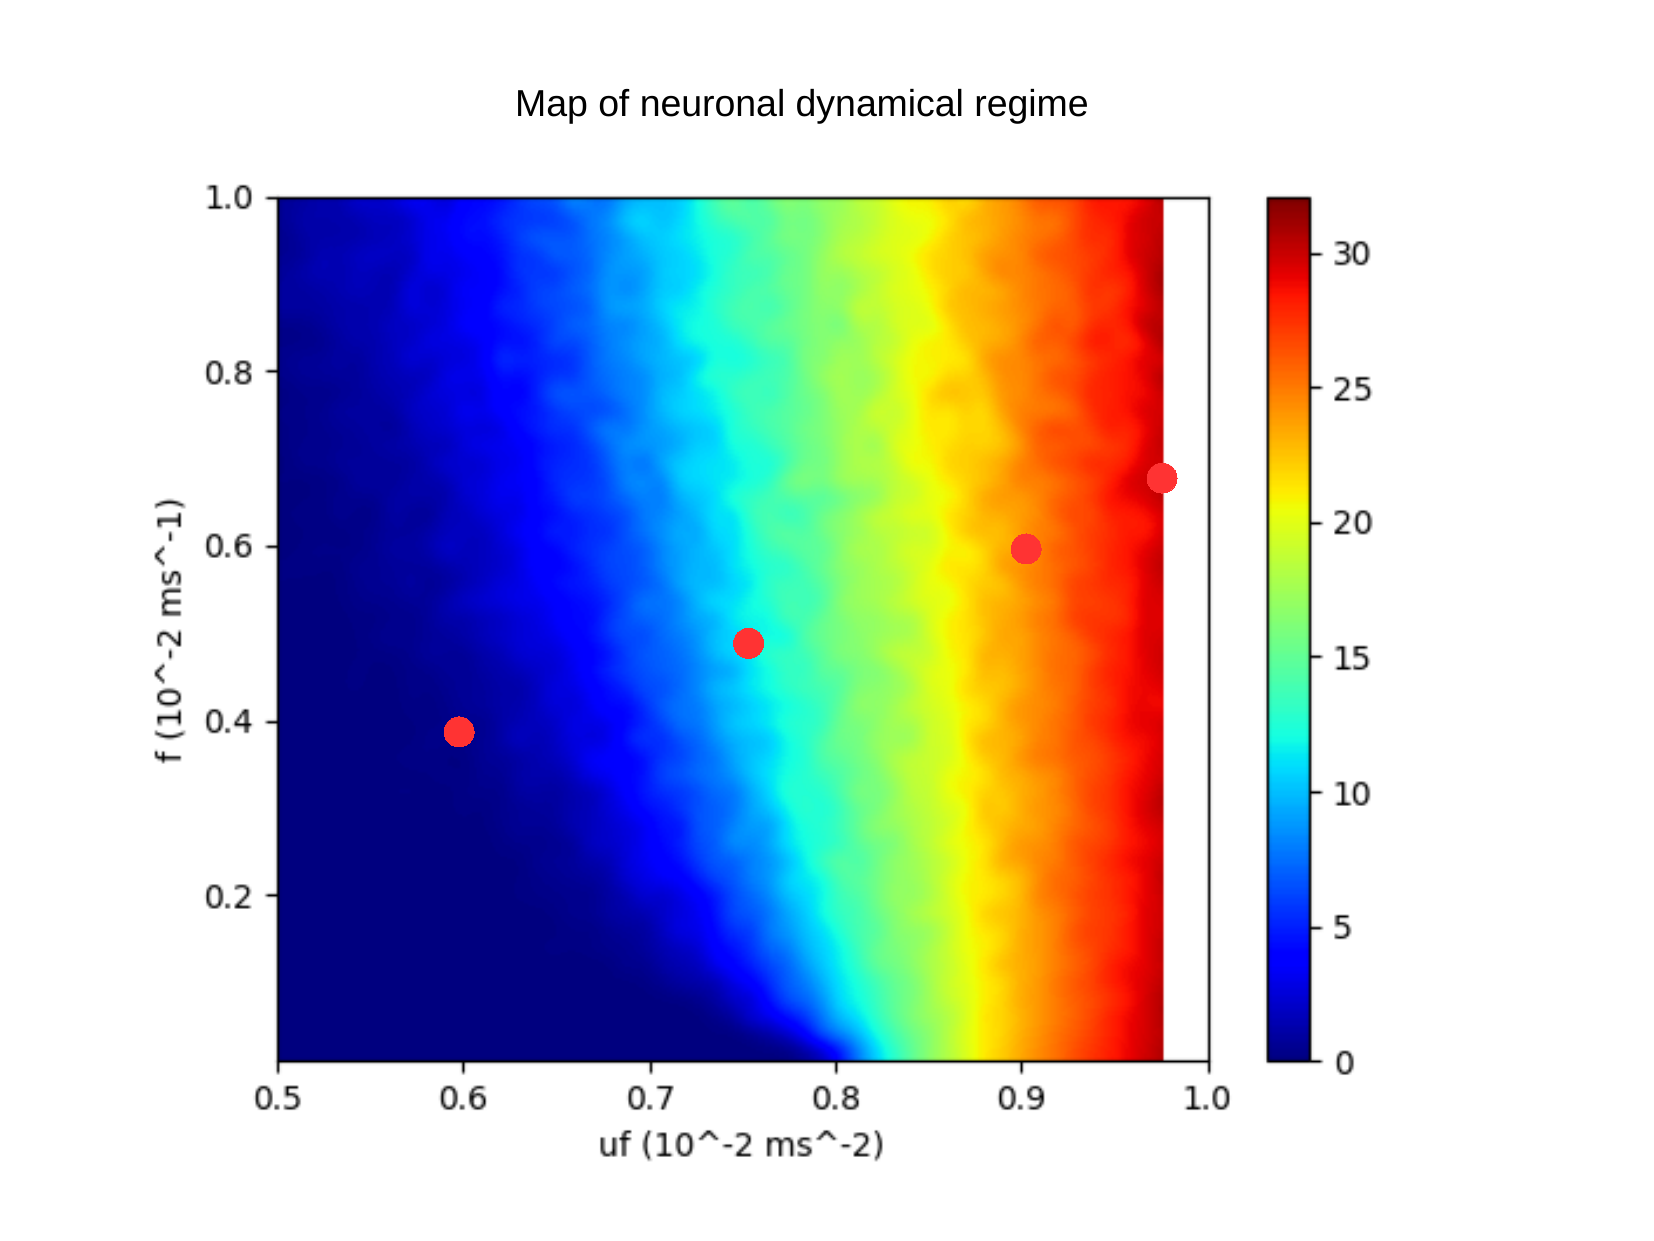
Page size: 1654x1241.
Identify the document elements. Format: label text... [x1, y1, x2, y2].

text_box [444, 716, 475, 747]
text_box [1011, 533, 1042, 564]
text_box [733, 628, 764, 659]
text_box [1147, 463, 1178, 494]
text_box Map of neuronal dynamical regime [500, 75, 1104, 133]
picture [90, 62, 1591, 1186]
